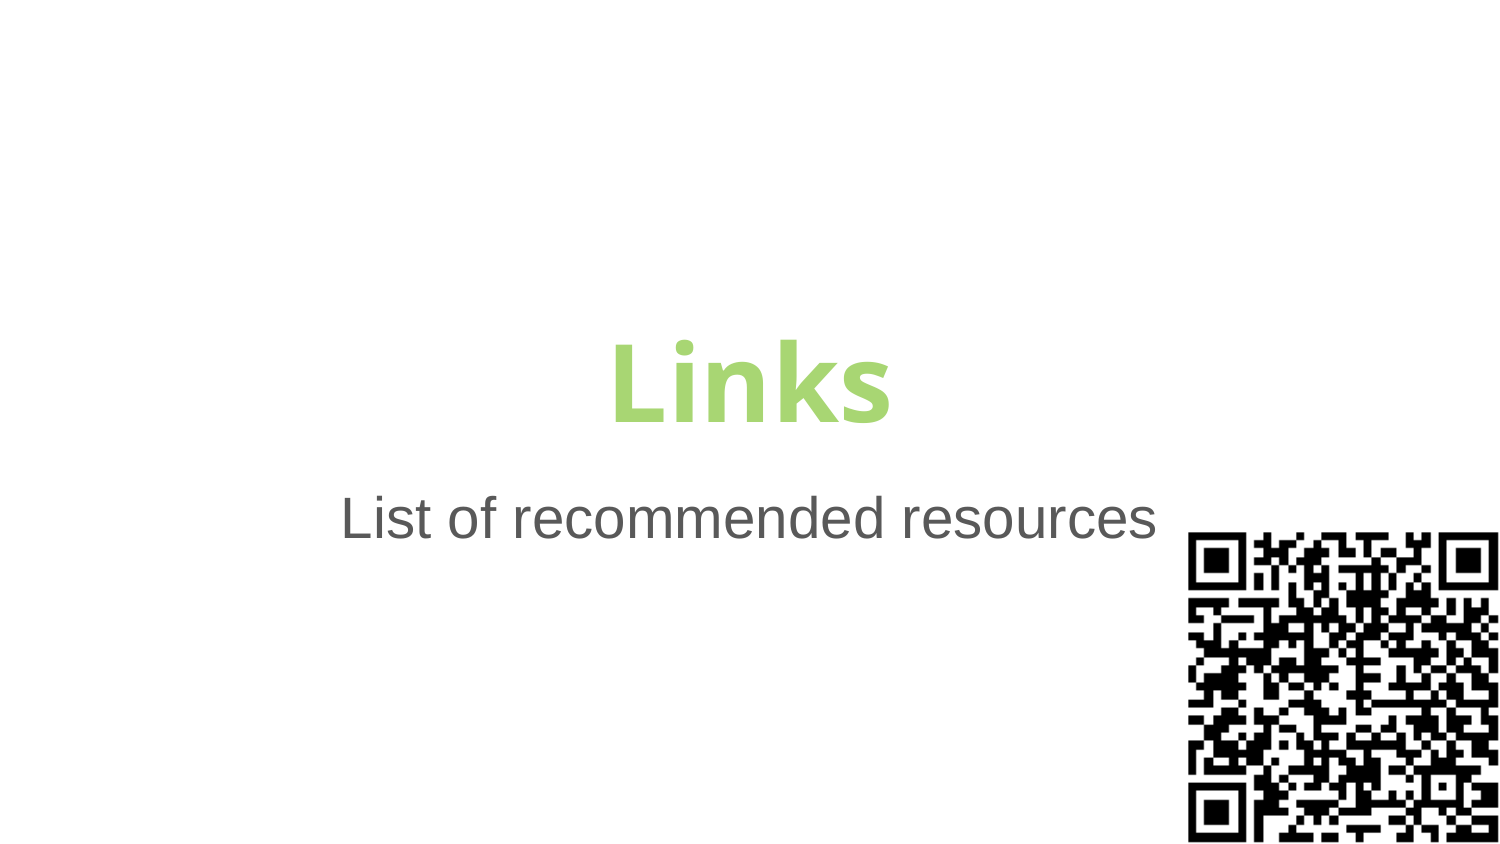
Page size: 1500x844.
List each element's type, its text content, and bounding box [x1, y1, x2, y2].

subtitle List of recommended resources [51, 464, 1449, 595]
title Links [51, 122, 1449, 459]
picture [1187, 531, 1500, 844]
